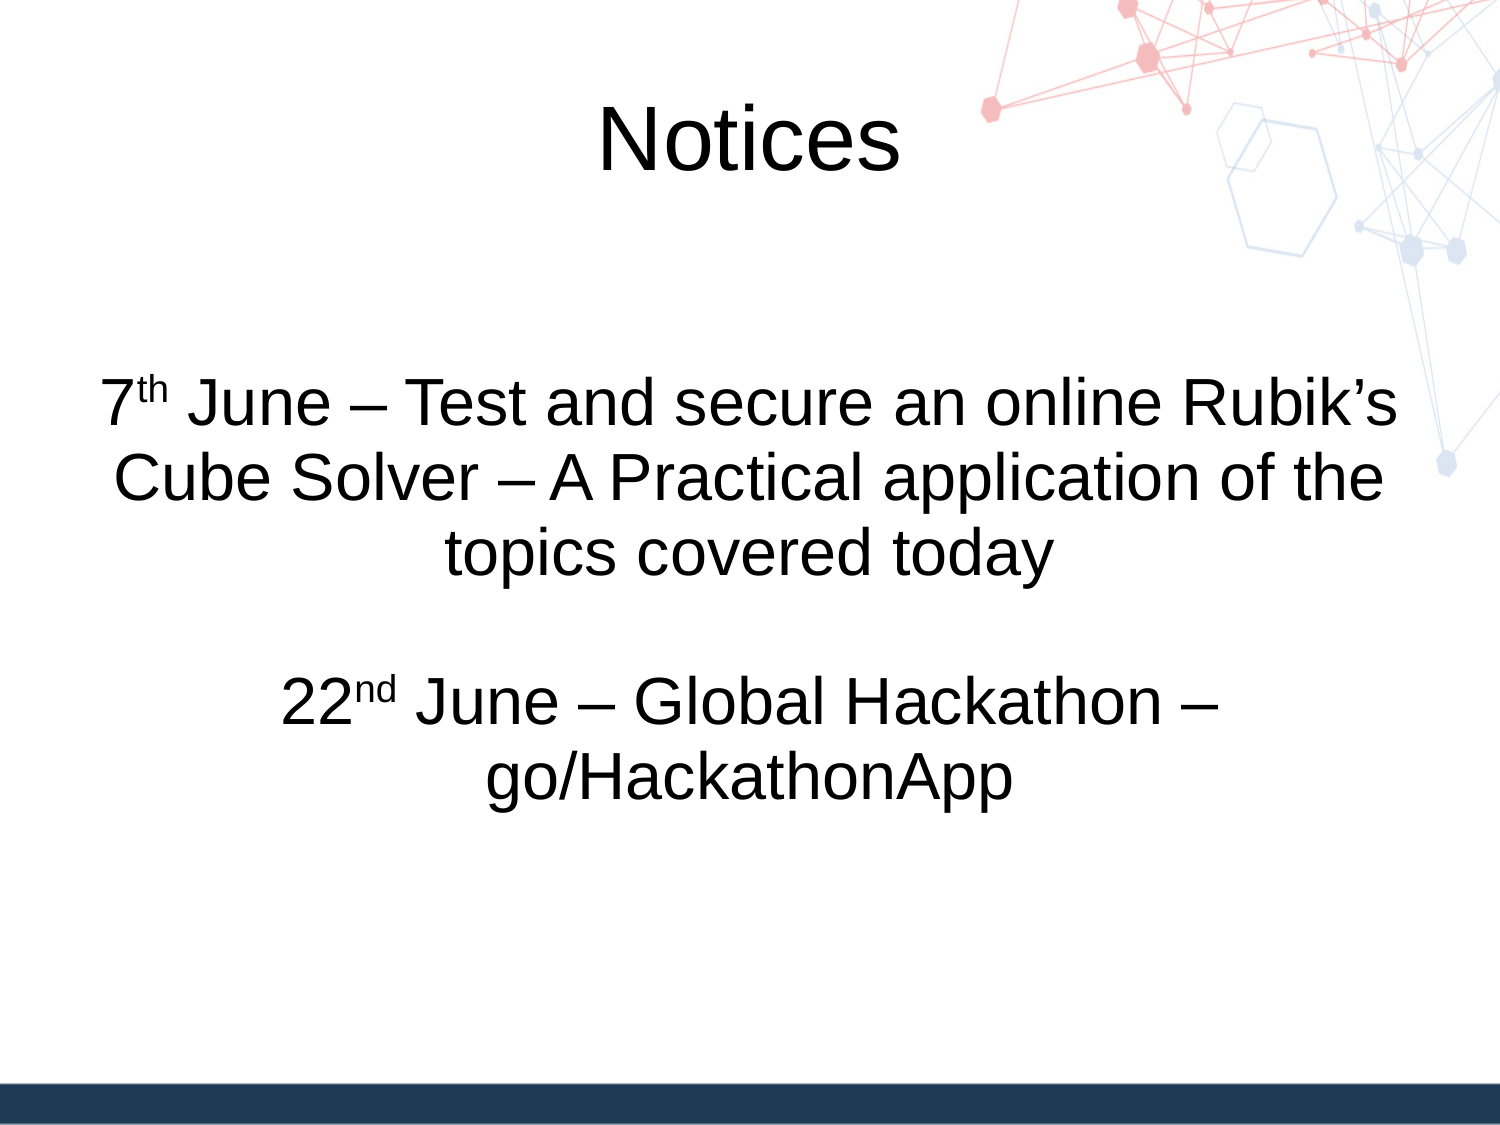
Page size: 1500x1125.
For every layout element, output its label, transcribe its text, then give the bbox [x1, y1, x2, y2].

title Notices [75, 44, 1425, 233]
subtitle 7th June – Test and secure an online Rubik’s Cube Solver – A Practical application of the topics covered today 22nd June – Global Hackathon – go/HackathonApp [75, 263, 1425, 916]
picture [0, 0, 1500, 1125]
